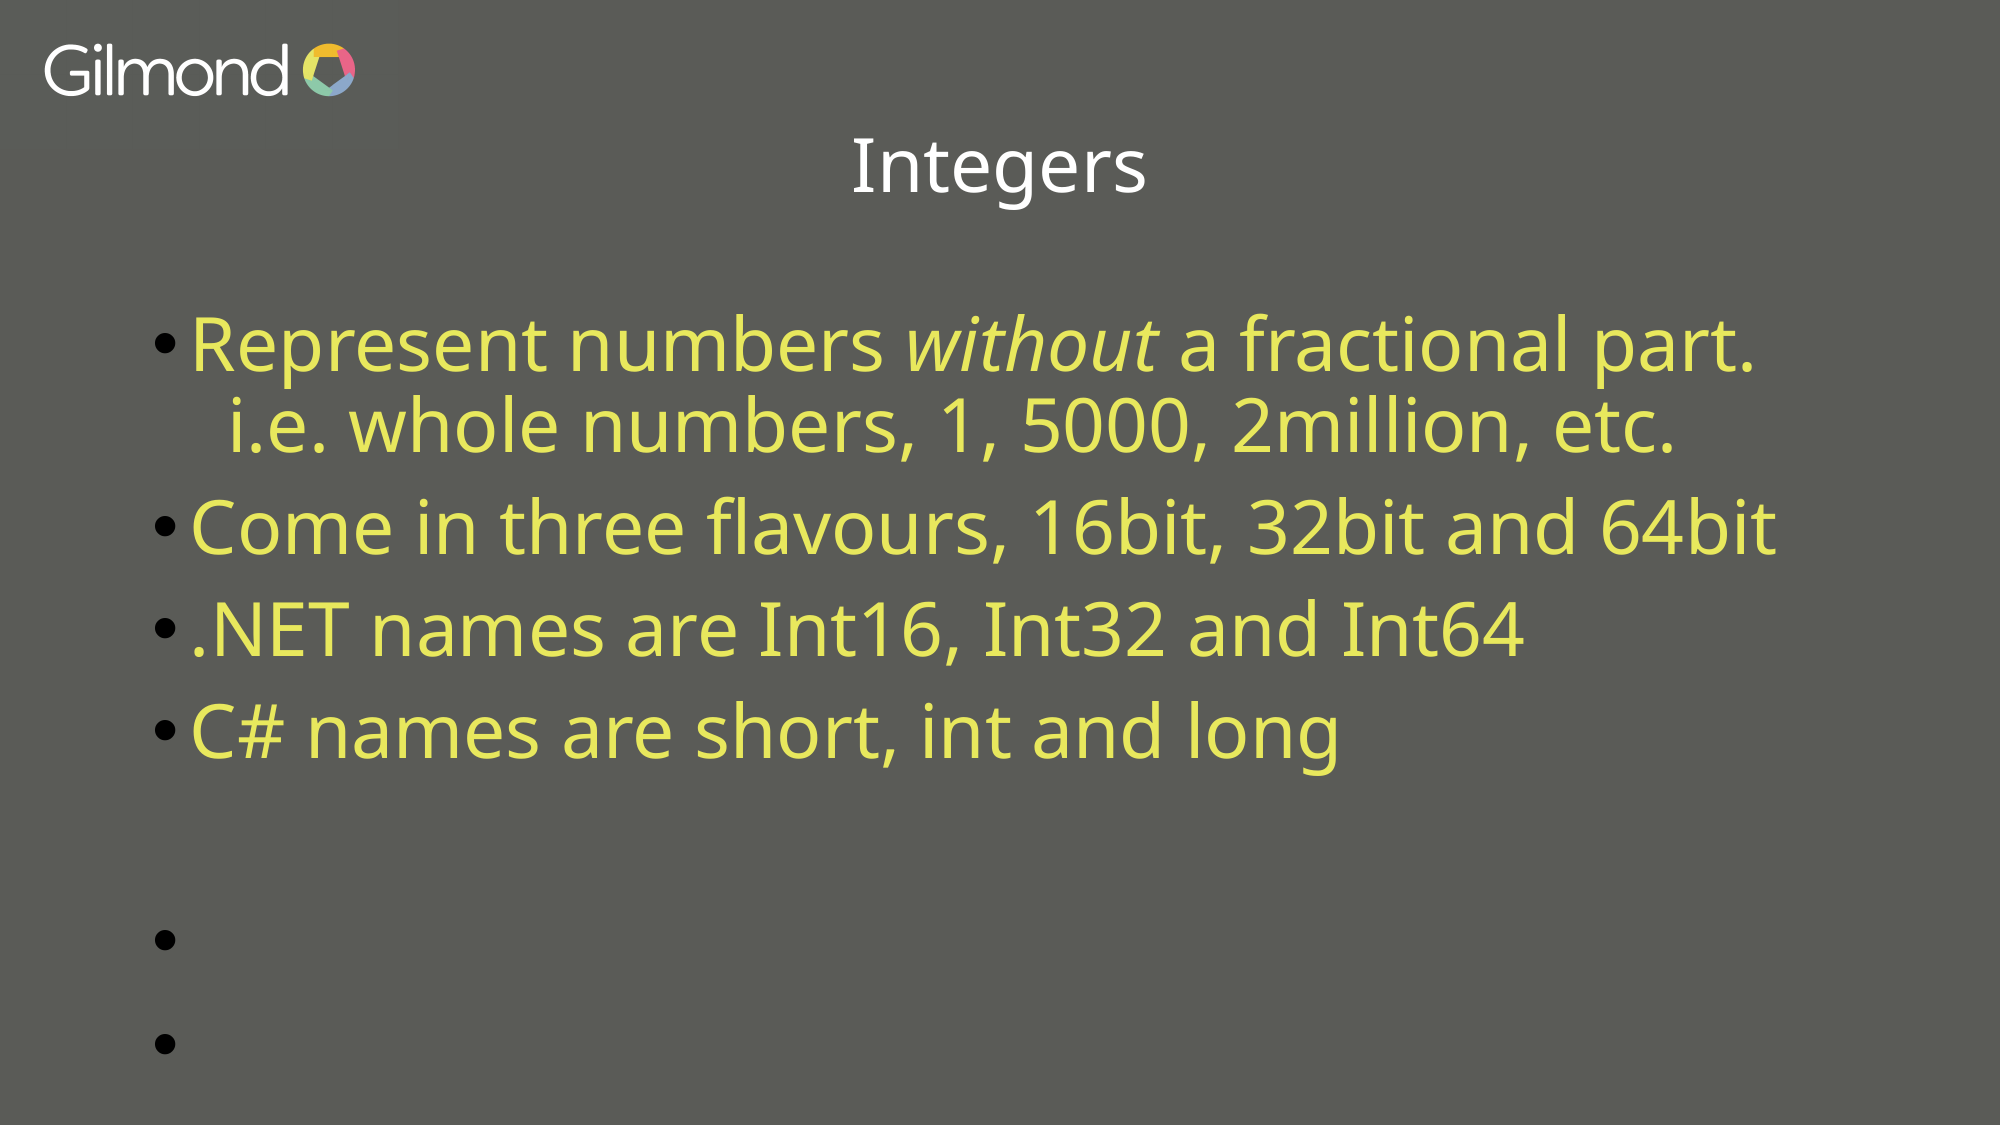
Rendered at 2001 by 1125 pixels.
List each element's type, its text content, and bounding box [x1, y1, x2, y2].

picture [0, 0, 399, 149]
list Represent numbers without a fractional part. i.e. whole numbers, 1, 5000, 2million, etc. Come in three flavours, 16bit, 32bit and 64bit .NET names are Int16, Int32 and Int64 C# names are short, int and long [137, 299, 1863, 1014]
title Integers [137, 59, 1863, 278]
